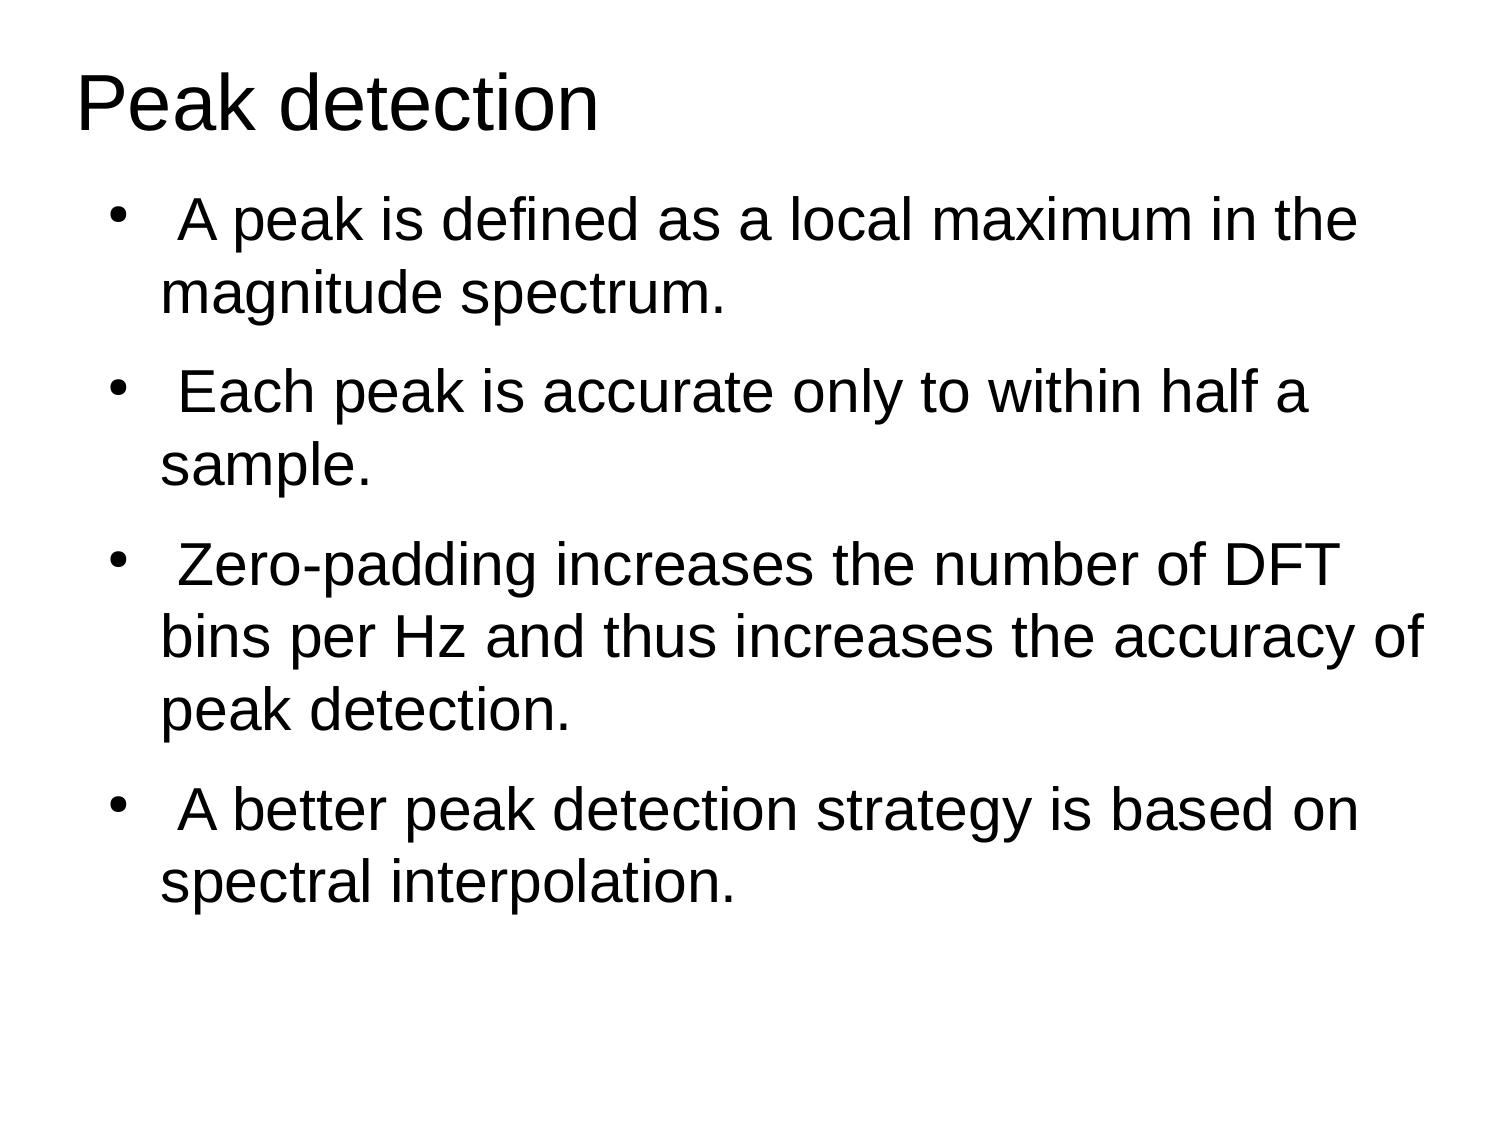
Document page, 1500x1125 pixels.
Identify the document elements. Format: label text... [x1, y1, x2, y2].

title Peak detection [75, 9, 1425, 198]
list A peak is defined as a local maximum in the magnitude spectrum. Each peak is accurate only to within half a sample. Zero-padding increases the number of DFT bins per Hz and thus increases the accuracy of peak detection. A better peak detection strategy is based on spectral interpolation. [90, 179, 1440, 976]
